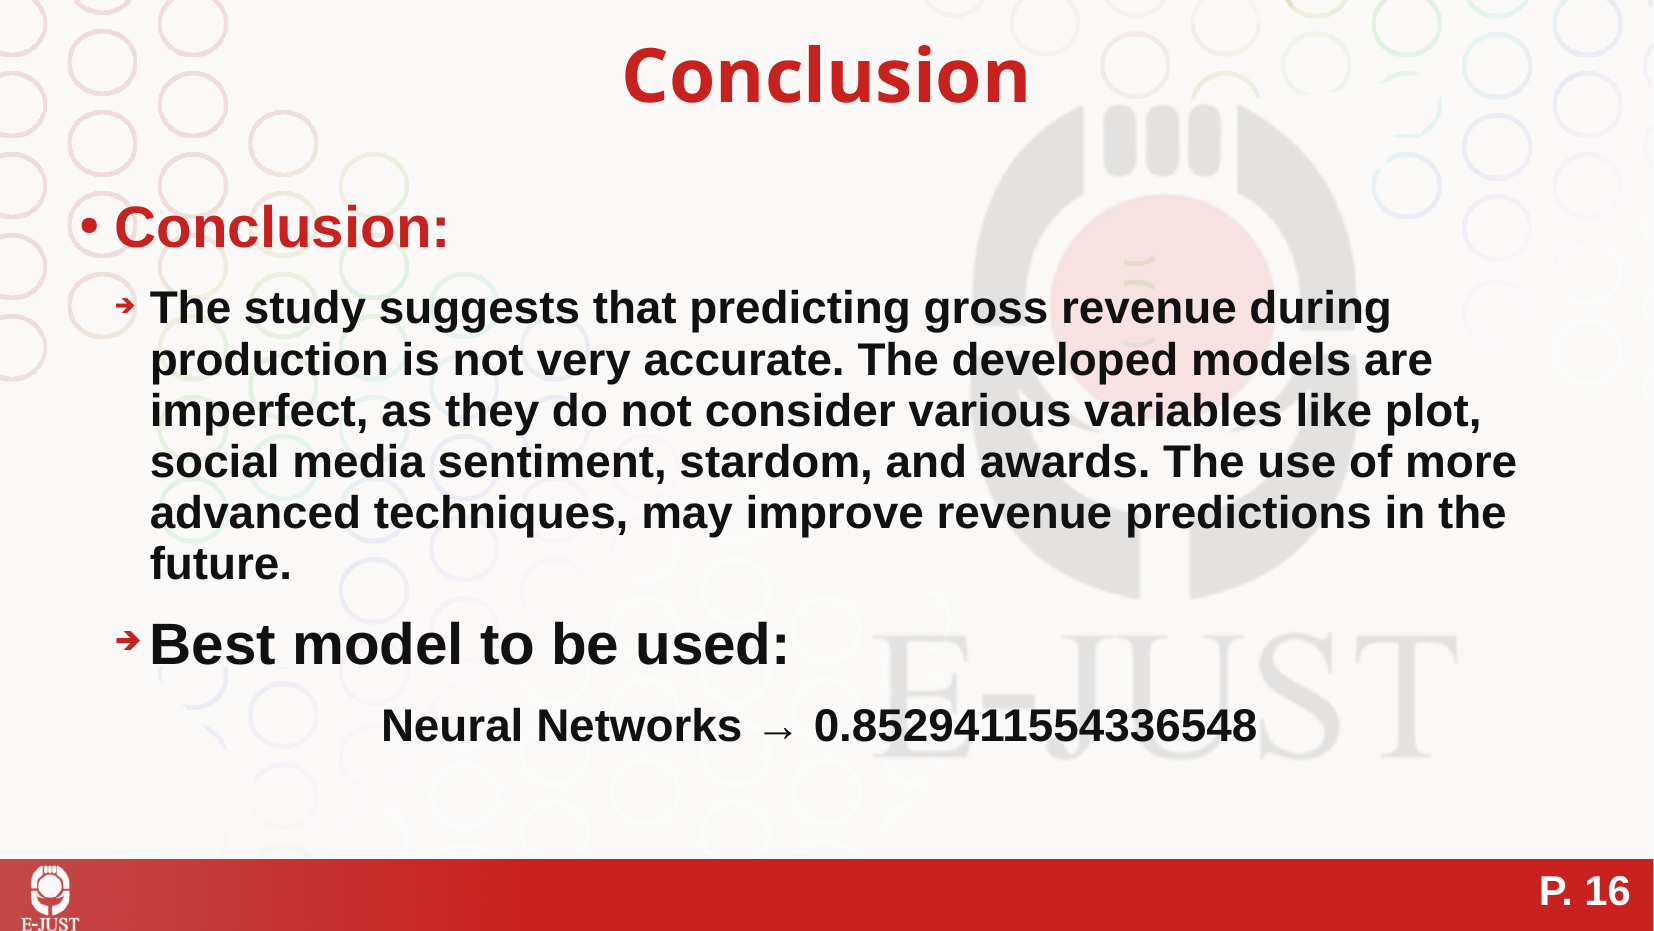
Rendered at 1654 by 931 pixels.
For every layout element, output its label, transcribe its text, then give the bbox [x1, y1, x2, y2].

text_box Conclusion: The study suggests that predicting gross revenue during production is not very accurate. The developed models are imperfect, as they do not consider various variables like plot, social media sentiment, stardom, and awards. The use of more advanced techniques, may improve revenue predictions in the future. Best model to be used: Neural Networks → 0.8529411554336548 [64, 187, 1576, 788]
picture [0, 0, 1654, 931]
text_box P. <number> [1368, 860, 1646, 922]
text_box Conclusion [32, 14, 1622, 139]
